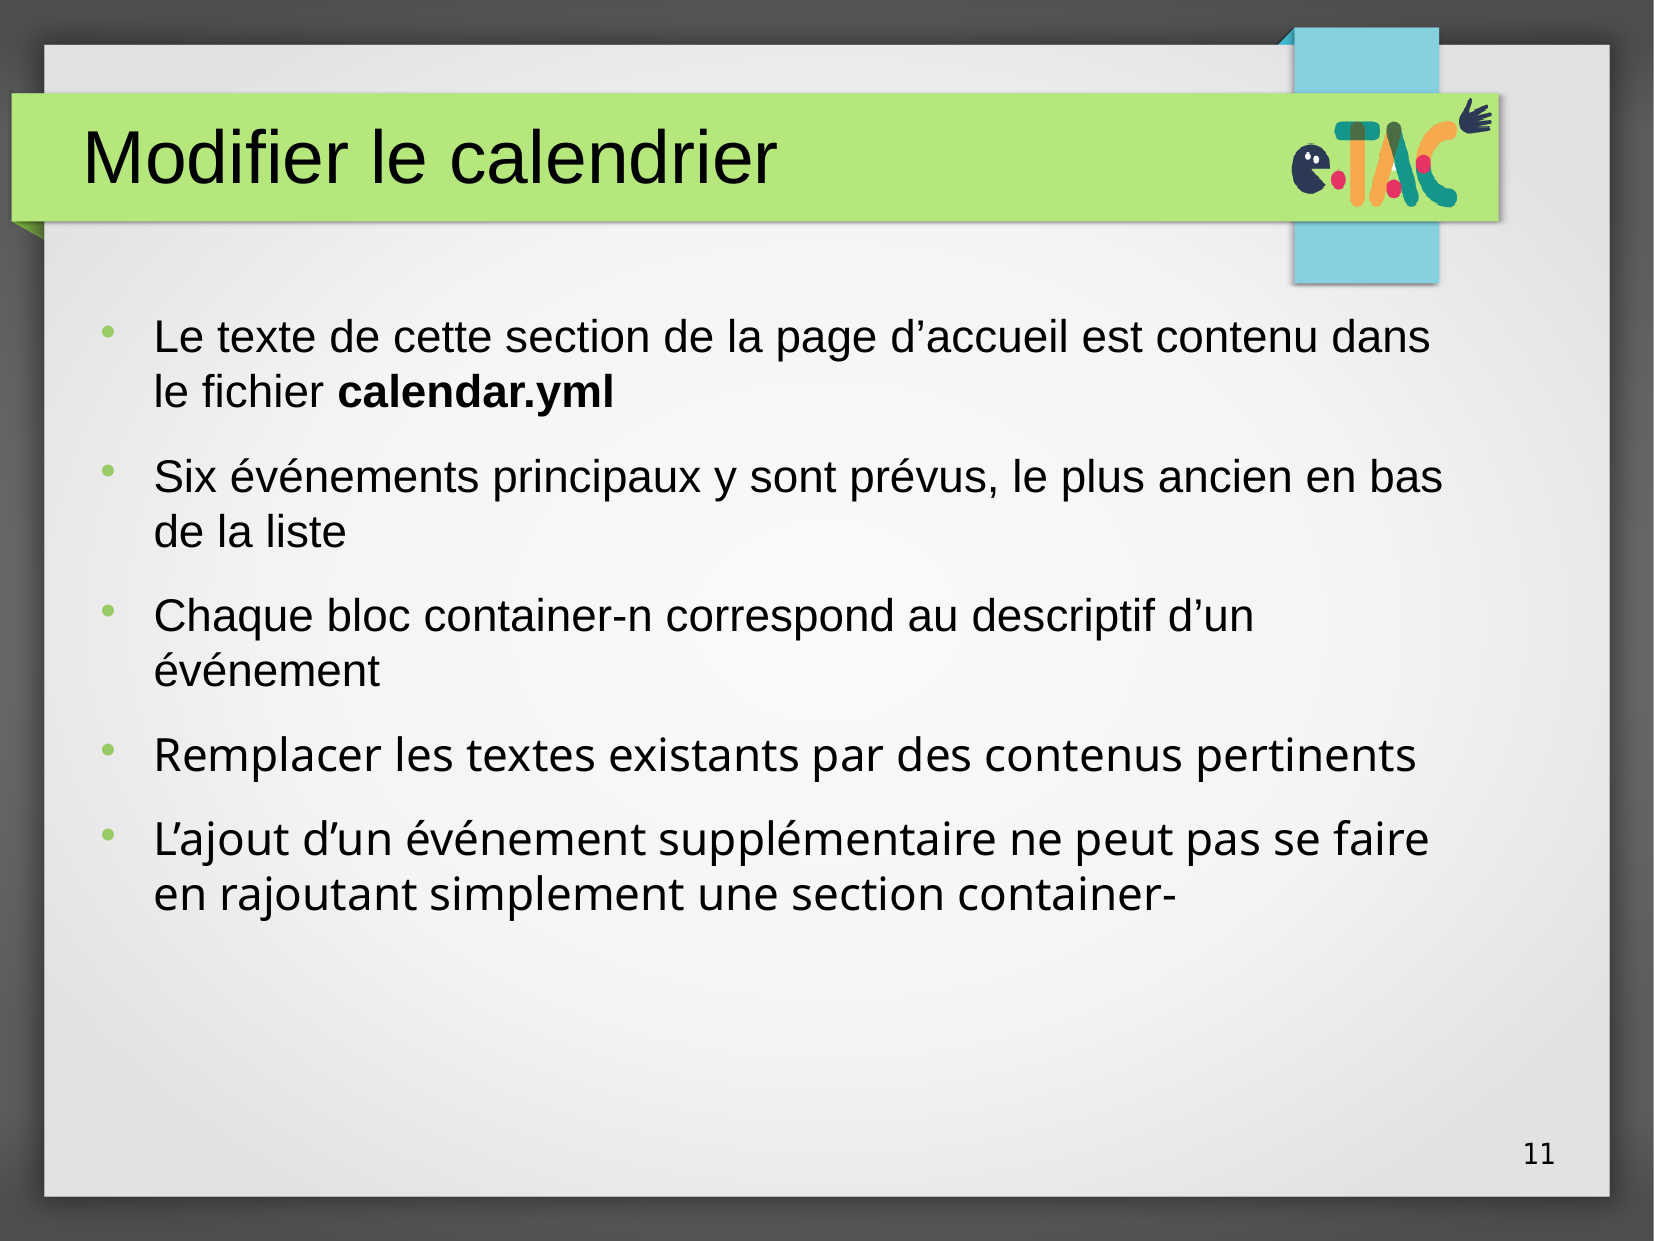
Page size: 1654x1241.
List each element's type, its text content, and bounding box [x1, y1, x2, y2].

picture [0, 0, 1654, 1241]
text_box Modifier le calendrier [82, 94, 1264, 213]
text_box Le texte de cette section de la page d’accueil est contenu dans le fichier calendar.yml Six événements principaux y sont prévus, le plus ancien en bas de la liste Chaque bloc container-n correspond au descriptif d’un événement Remplacer les textes existants par des contenus pertinents L’ajout d’un événement supplémentaire ne peut pas se faire en rajoutant simplement une section container- [82, 307, 1477, 1015]
